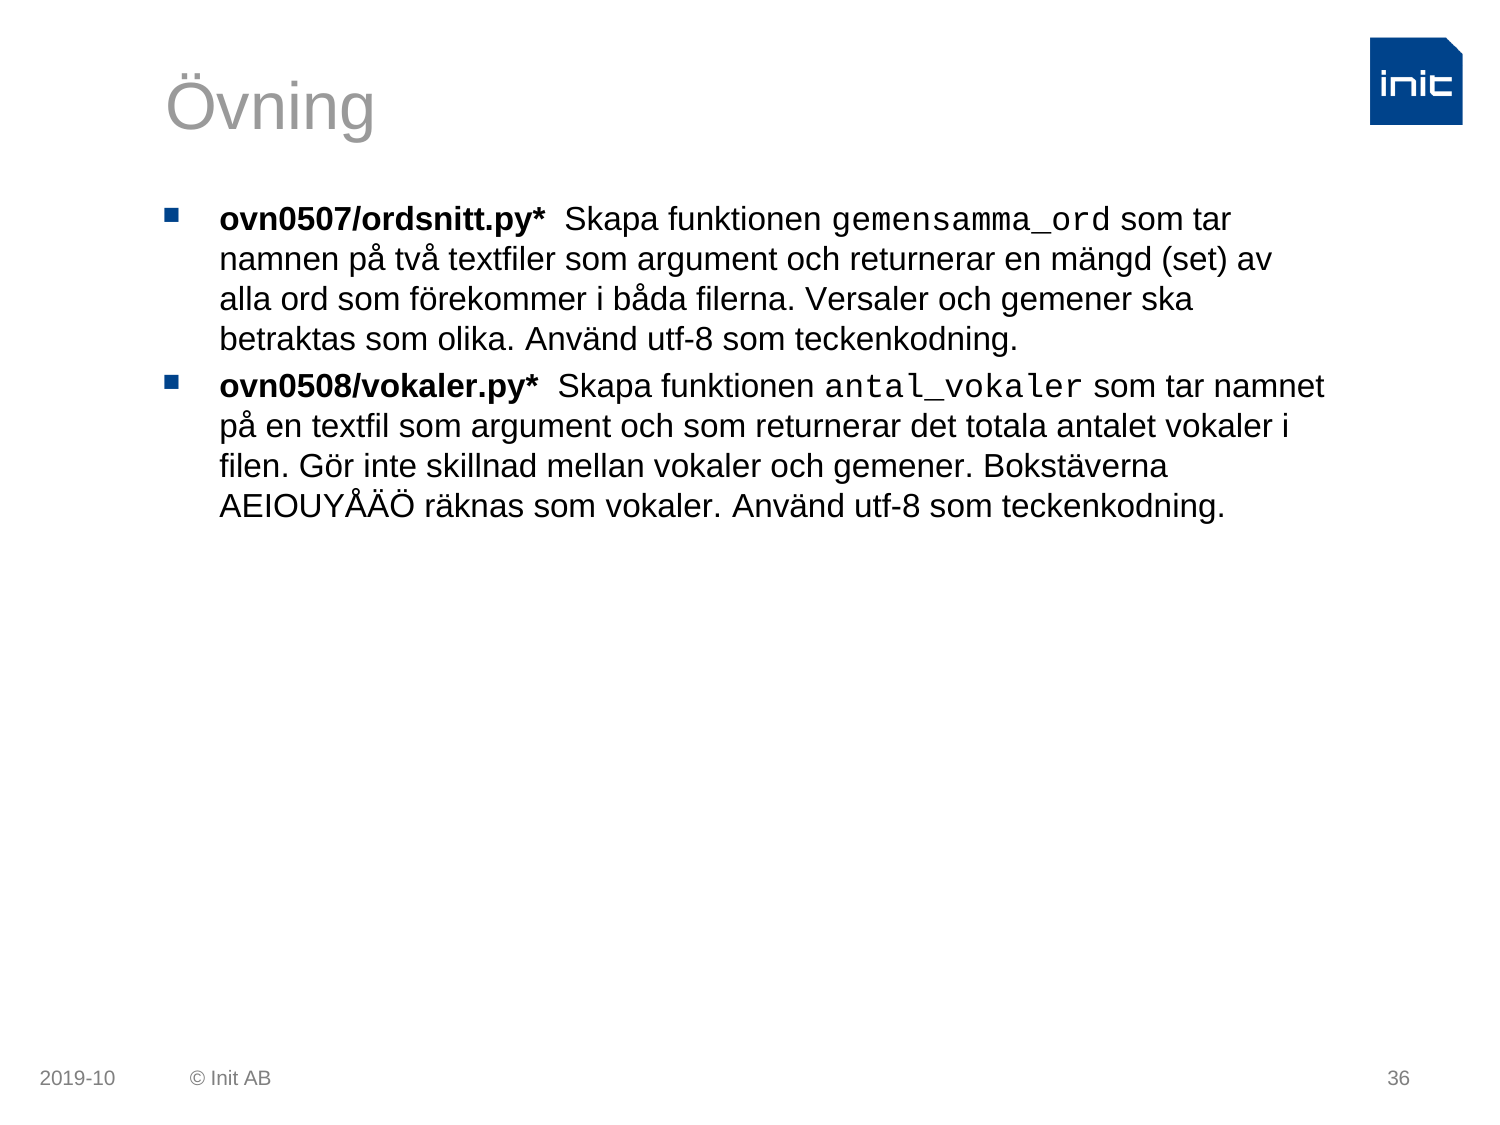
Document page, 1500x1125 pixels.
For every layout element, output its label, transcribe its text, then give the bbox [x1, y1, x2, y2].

text_box 2019-10 [24, 1037, 151, 1098]
text_box © Init AB [174, 1037, 1326, 1098]
text_box <nummer> [1350, 1037, 1426, 1098]
text_box ovn0507/ordsnitt.py* Skapa funktionen gemensamma_ord som tar namnen på två textfiler som argument och returnerar en mängd (set) av alla ord som förekommer i båda filerna. Versaler och gemener ska betraktas som olika. Använd utf-8 som teckenkodning. ovn0508/vokaler.py* Skapa funktionen antal_vokaler som tar namnet på en textfil som argument och som returnerar det totala antalet vokaler i filen. Gör inte skillnad mellan vokaler och gemener. Bokstäverna AEIOUYÅÄÖ räknas som vokaler. Använd utf-8 som teckenkodning. [150, 189, 1351, 963]
text_box Övning [150, 0, 1351, 151]
picture [1370, 37, 1463, 125]
